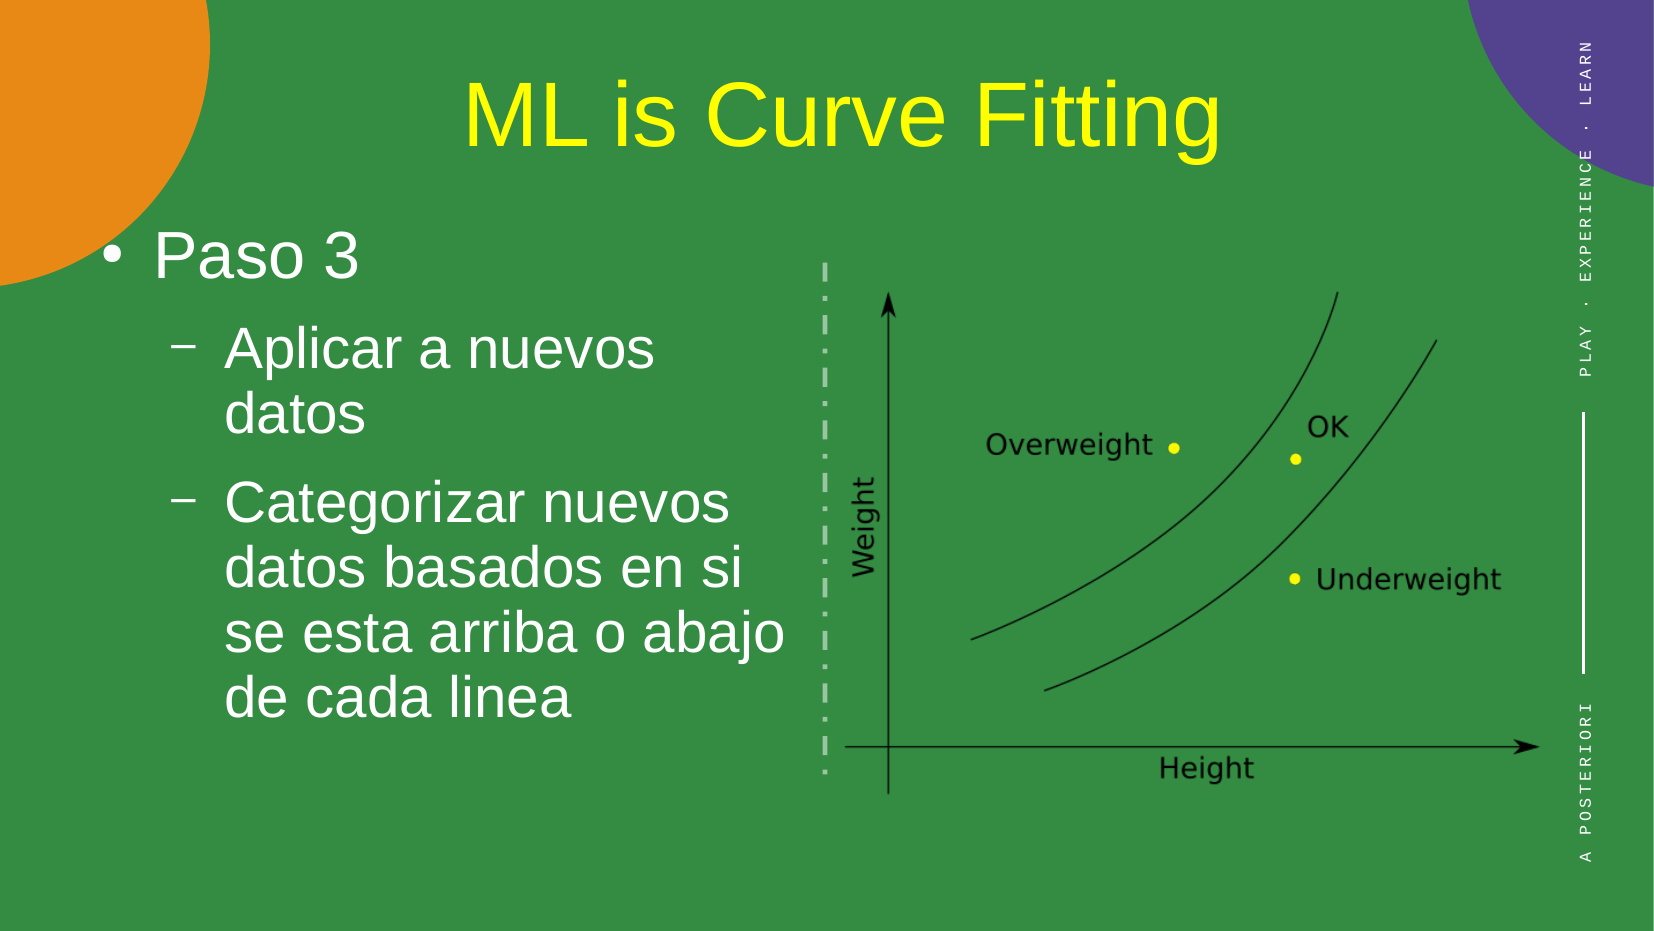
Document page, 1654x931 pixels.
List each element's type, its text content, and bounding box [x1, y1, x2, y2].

picture [842, 269, 1555, 804]
title ML is Curve Fitting [187, 37, 1501, 193]
list Paso 3 Aplicar a nuevos datos Categorizar nuevos datos basados en si se esta arriba o abajo de cada linea [82, 217, 788, 758]
